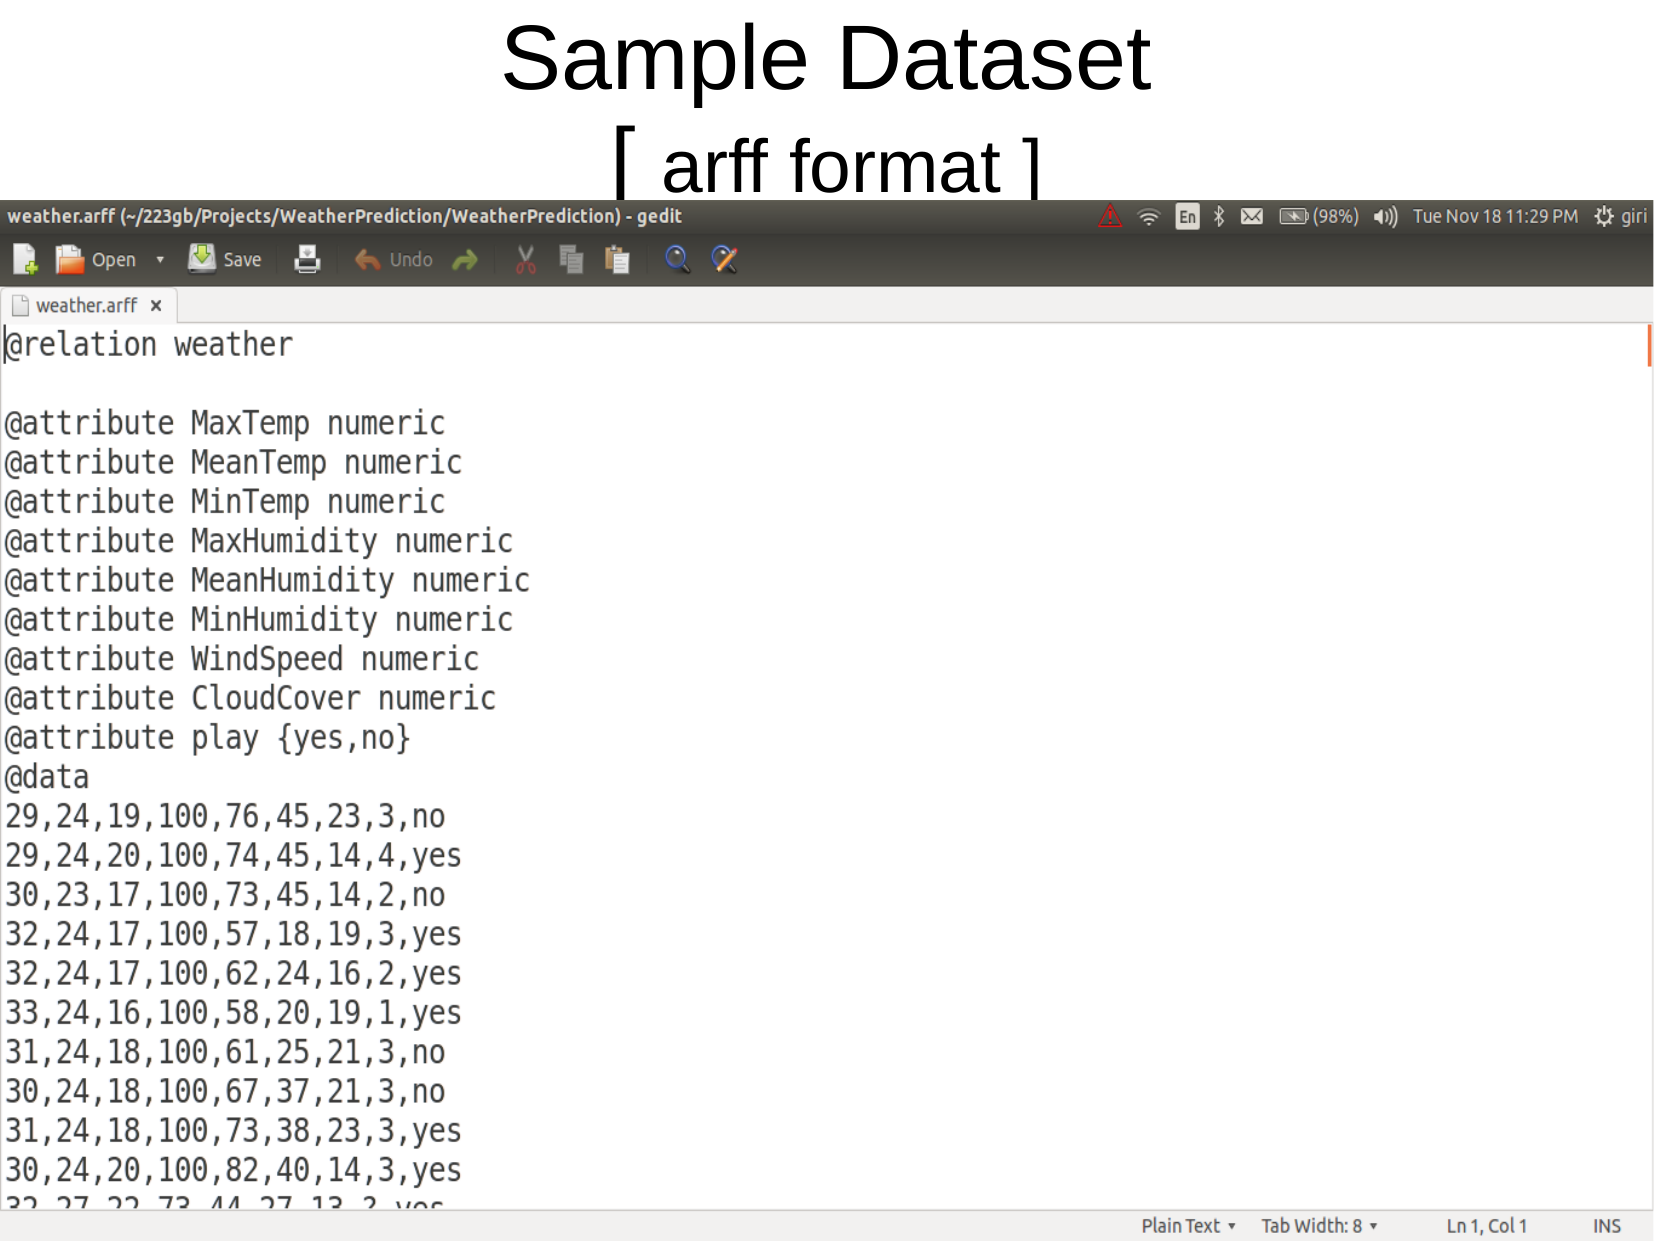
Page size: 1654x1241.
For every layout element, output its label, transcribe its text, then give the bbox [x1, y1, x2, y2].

picture [0, 200, 1654, 1241]
title Sample Dataset [ arff format ] [82, 5, 1571, 200]
